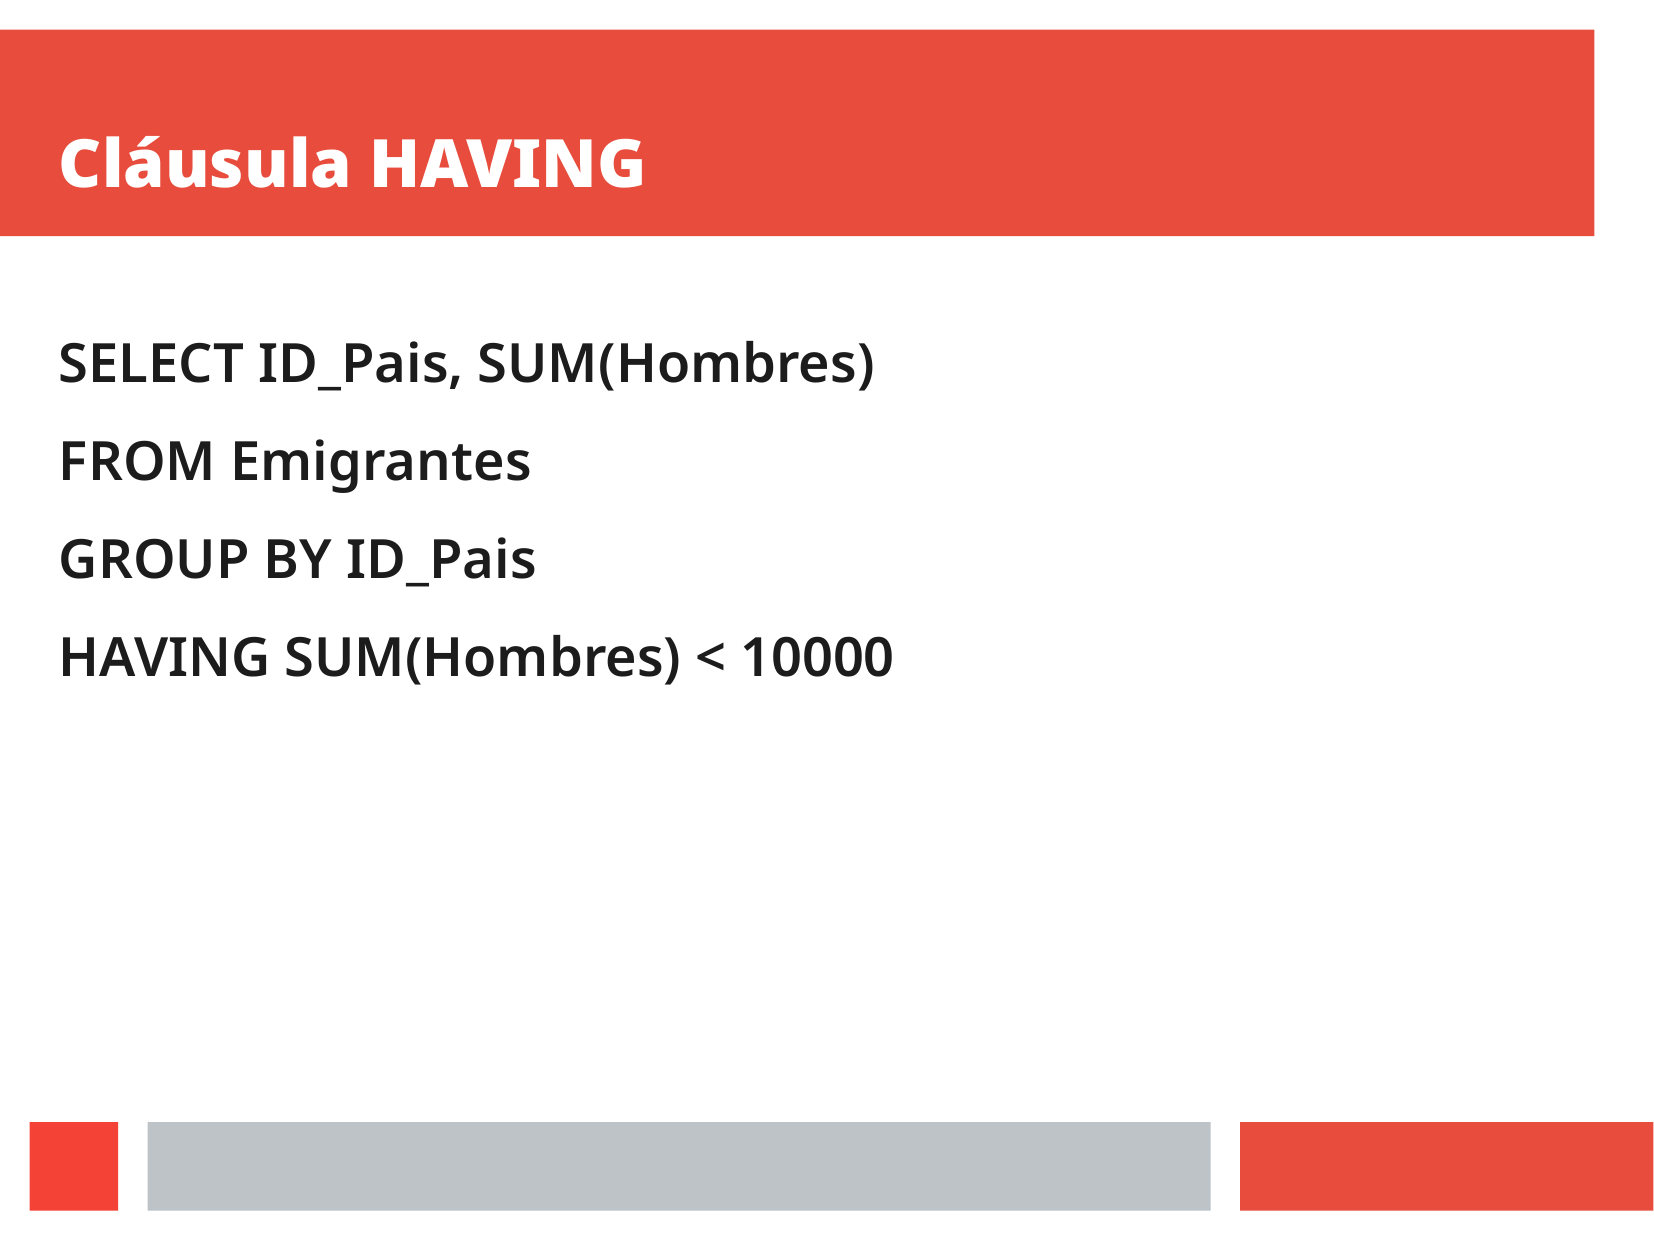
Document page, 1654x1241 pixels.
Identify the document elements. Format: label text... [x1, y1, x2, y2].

list SELECT ID_Pais, SUM(Hombres) FROM Emigrantes GROUP BY ID_Pais HAVING SUM(Hombres) < 10000 [59, 324, 1565, 1093]
title Cláusula HAVING [59, 59, 1595, 207]
